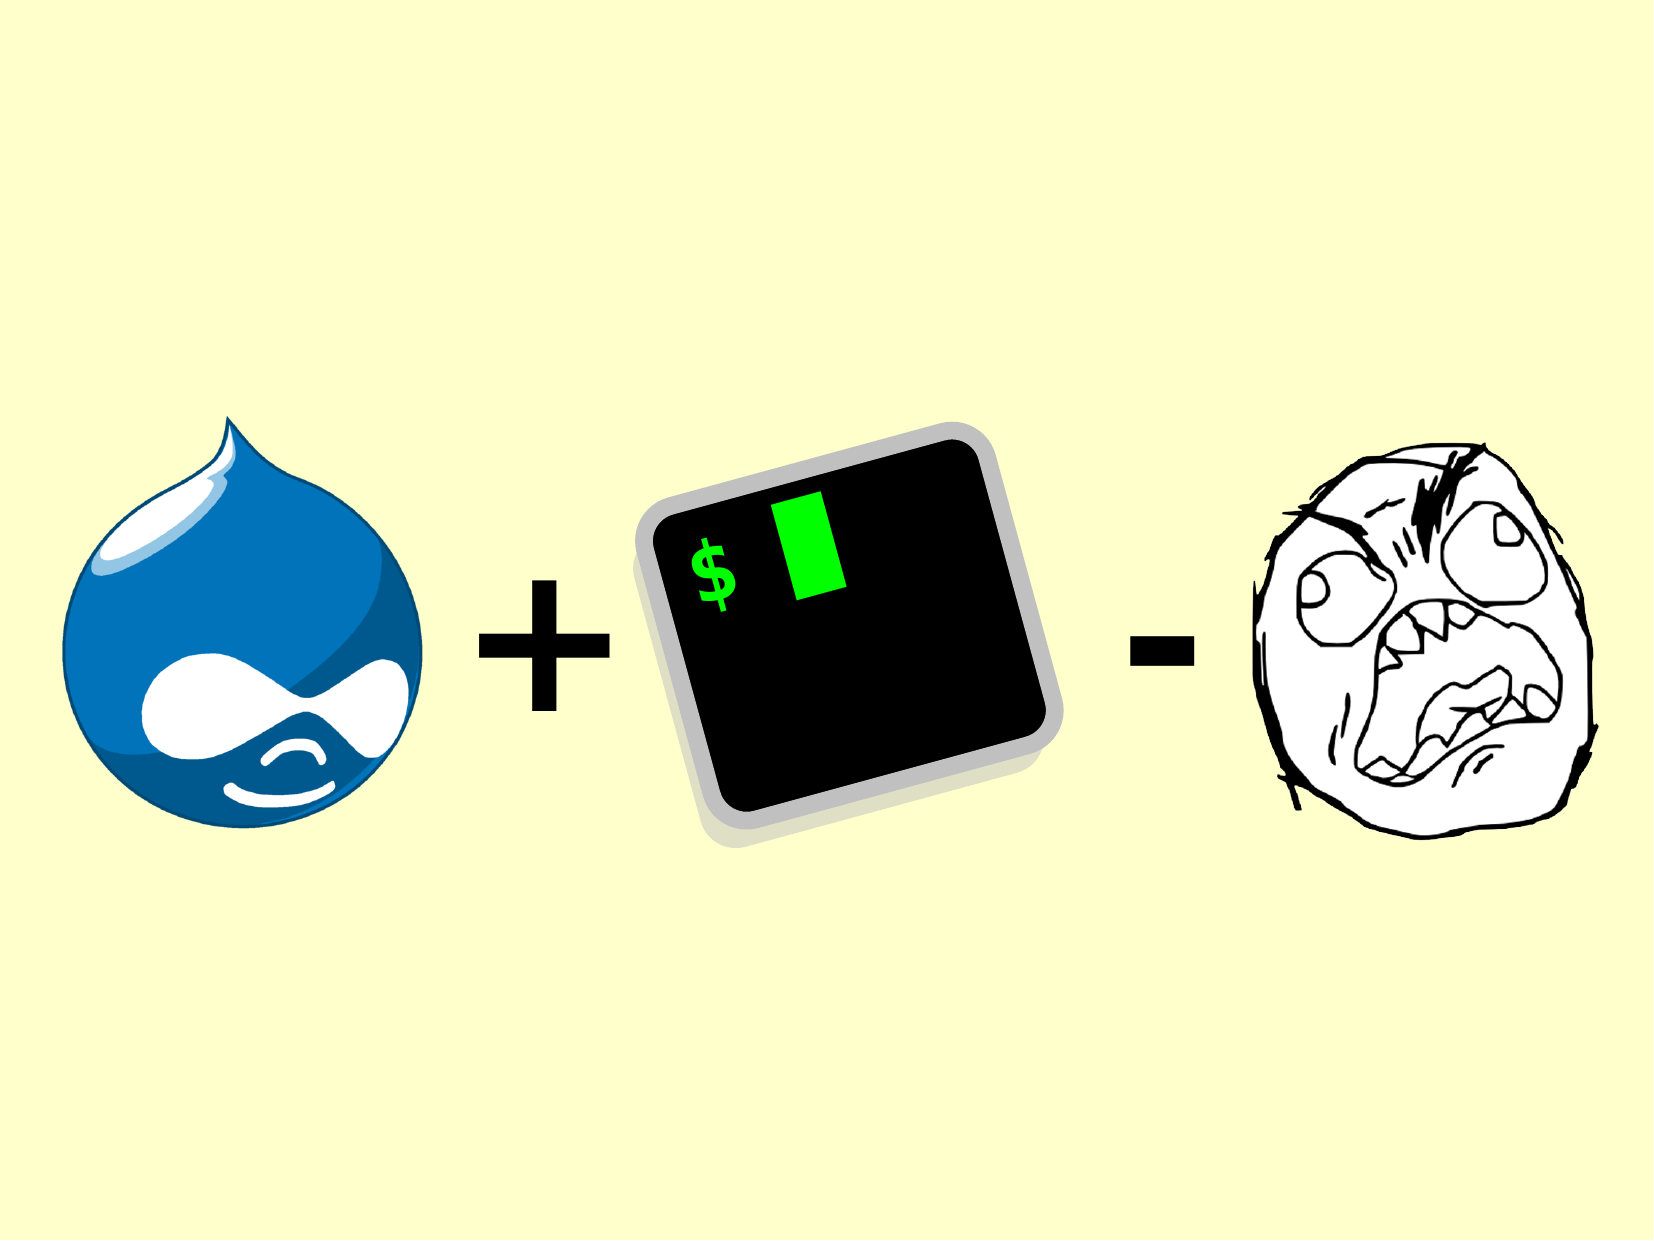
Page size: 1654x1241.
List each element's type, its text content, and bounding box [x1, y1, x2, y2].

text_box - [1104, 510, 1221, 768]
picture [1181, 413, 1654, 886]
text_box + [442, 510, 648, 768]
picture [59, 413, 425, 831]
text_box [633, 542, 1044, 849]
text_box $ █ [643, 430, 1055, 821]
